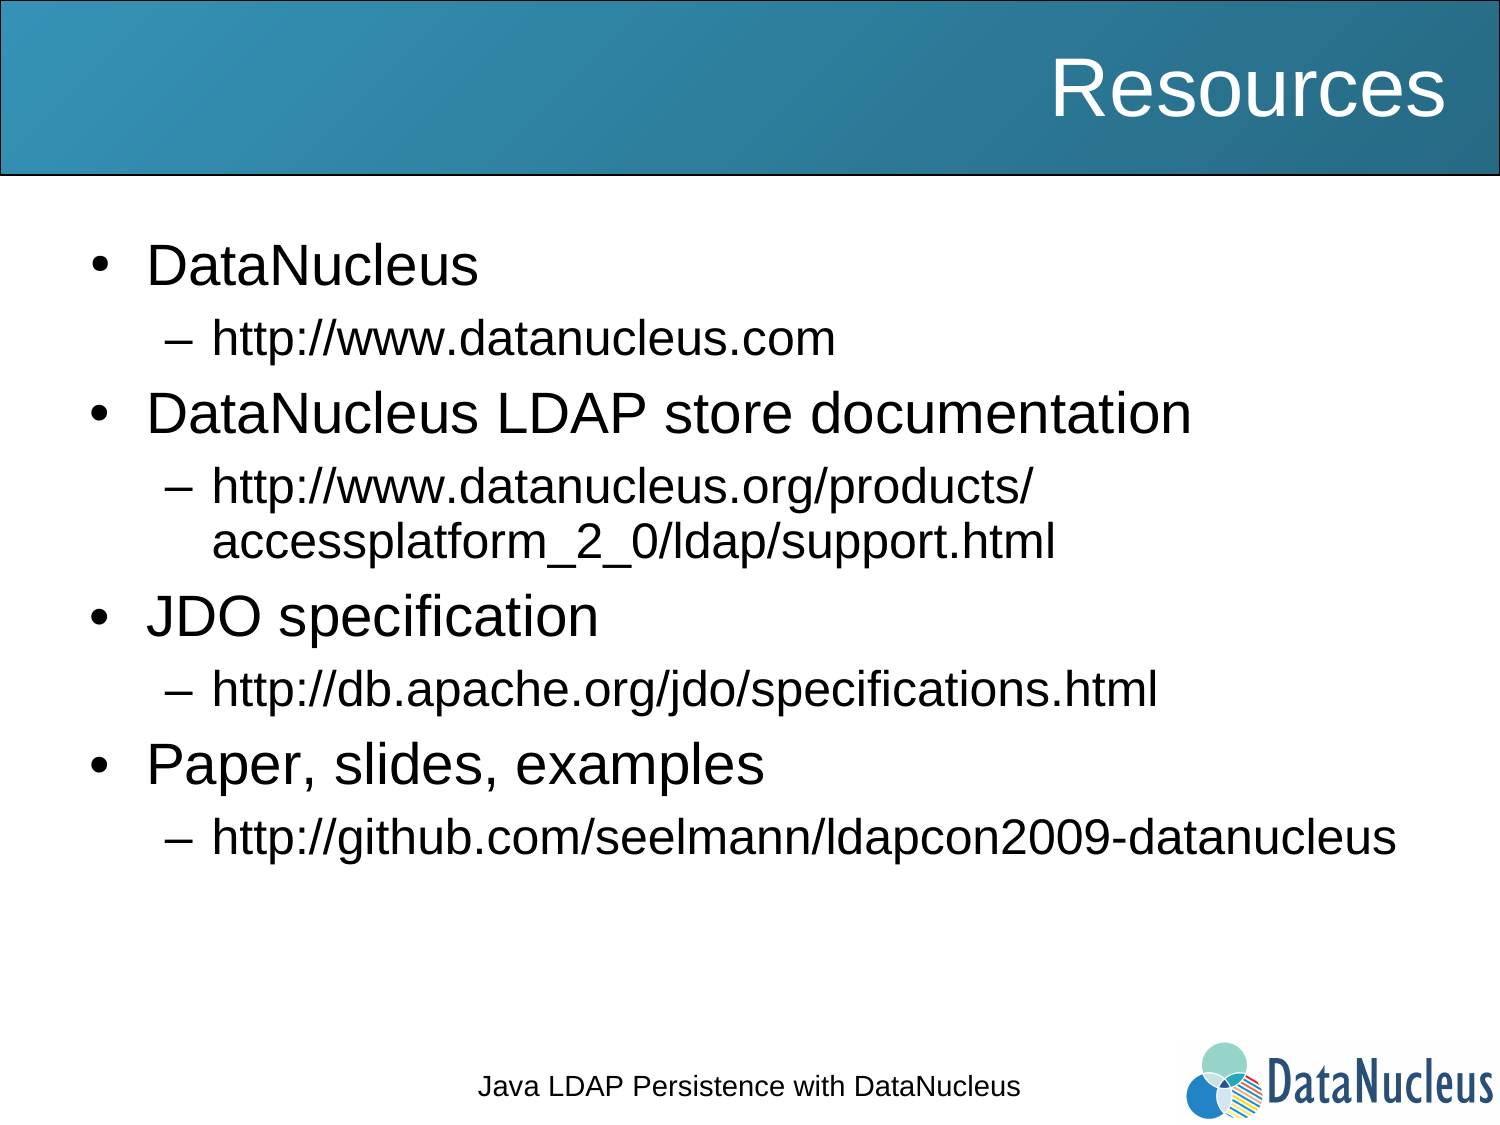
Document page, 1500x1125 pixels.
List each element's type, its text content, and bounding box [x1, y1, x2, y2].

picture [1178, 1038, 1500, 1125]
list DataNucleus http://www.datanucleus.com DataNucleus LDAP store documentation http://www.datanucleus.org/products/ accessplatform_2_0/ldap/support.html JDO specification http://db.apache.org/jdo/specifications.html Paper, slides, examples http://github.com/seelmann/ldapcon2009-datanucleus [75, 224, 1426, 1013]
title Resources [237, 12, 1463, 163]
